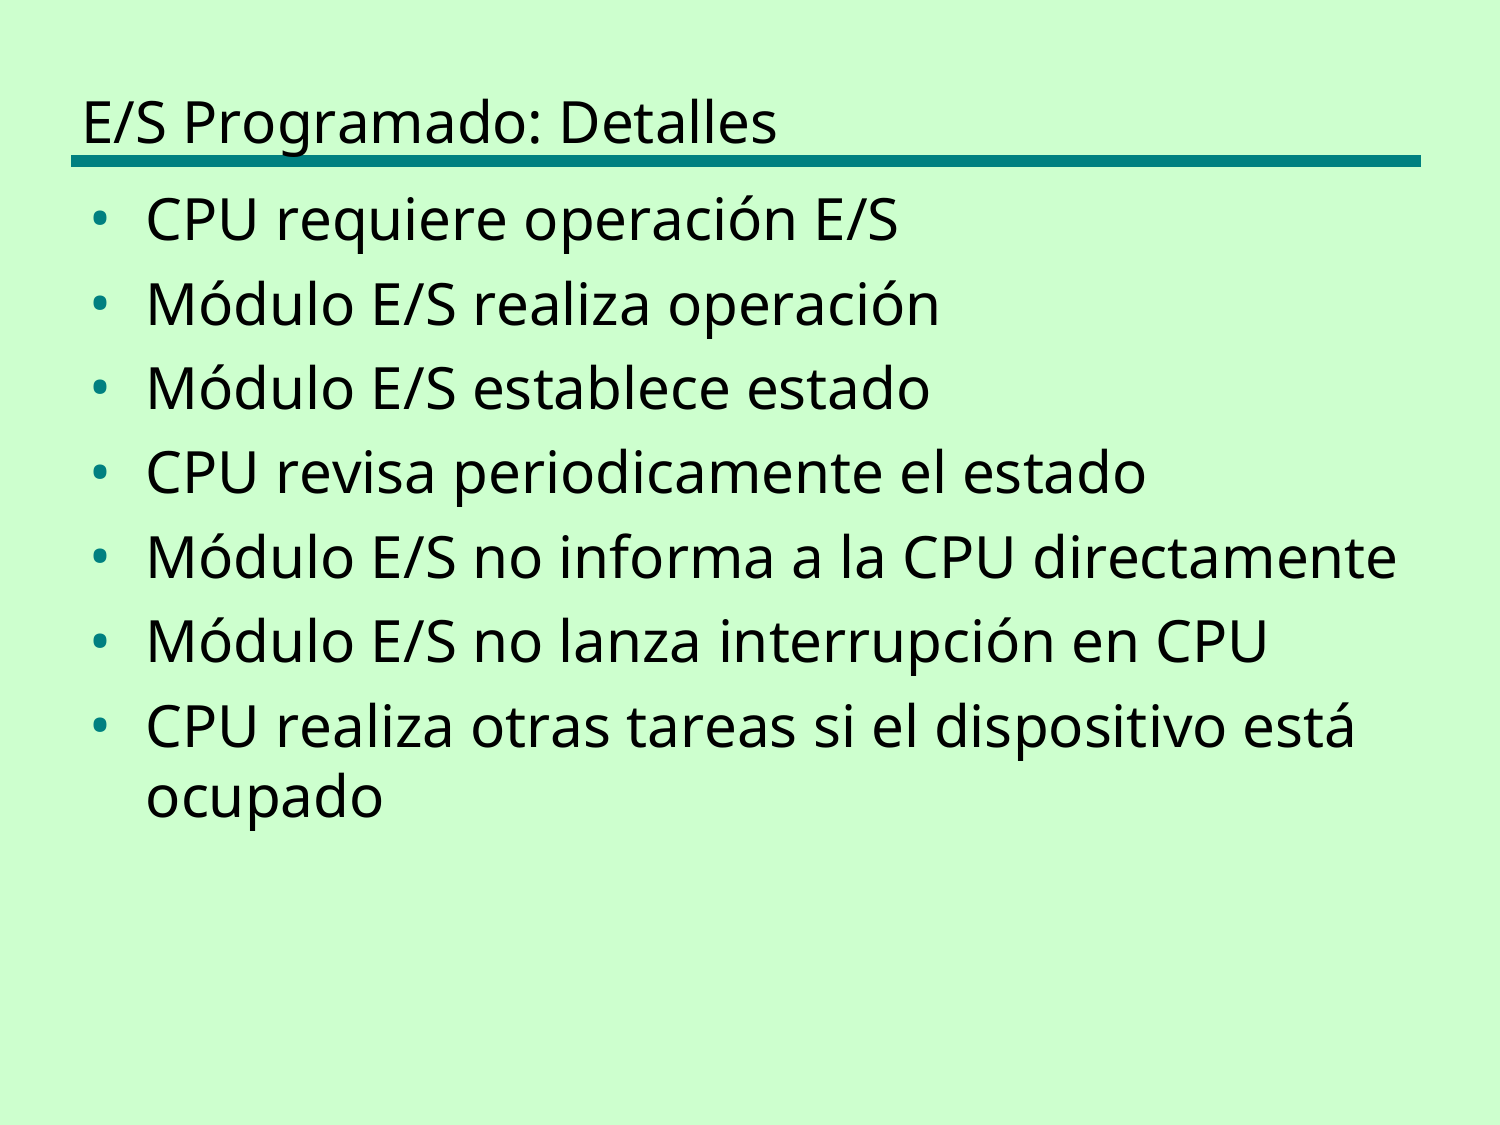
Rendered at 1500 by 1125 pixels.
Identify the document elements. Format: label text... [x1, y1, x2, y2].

title E/S Programado: Detalles [66, 24, 1413, 163]
list CPU requiere operación E/S Módulo E/S realiza operación Módulo E/S establece estado CPU revisa periodicamente el estado Módulo E/S no informa a la CPU directamente Módulo E/S no lanza interrupción en CPU CPU realiza otras tareas si el dispositivo está ocupado [74, 174, 1417, 1101]
